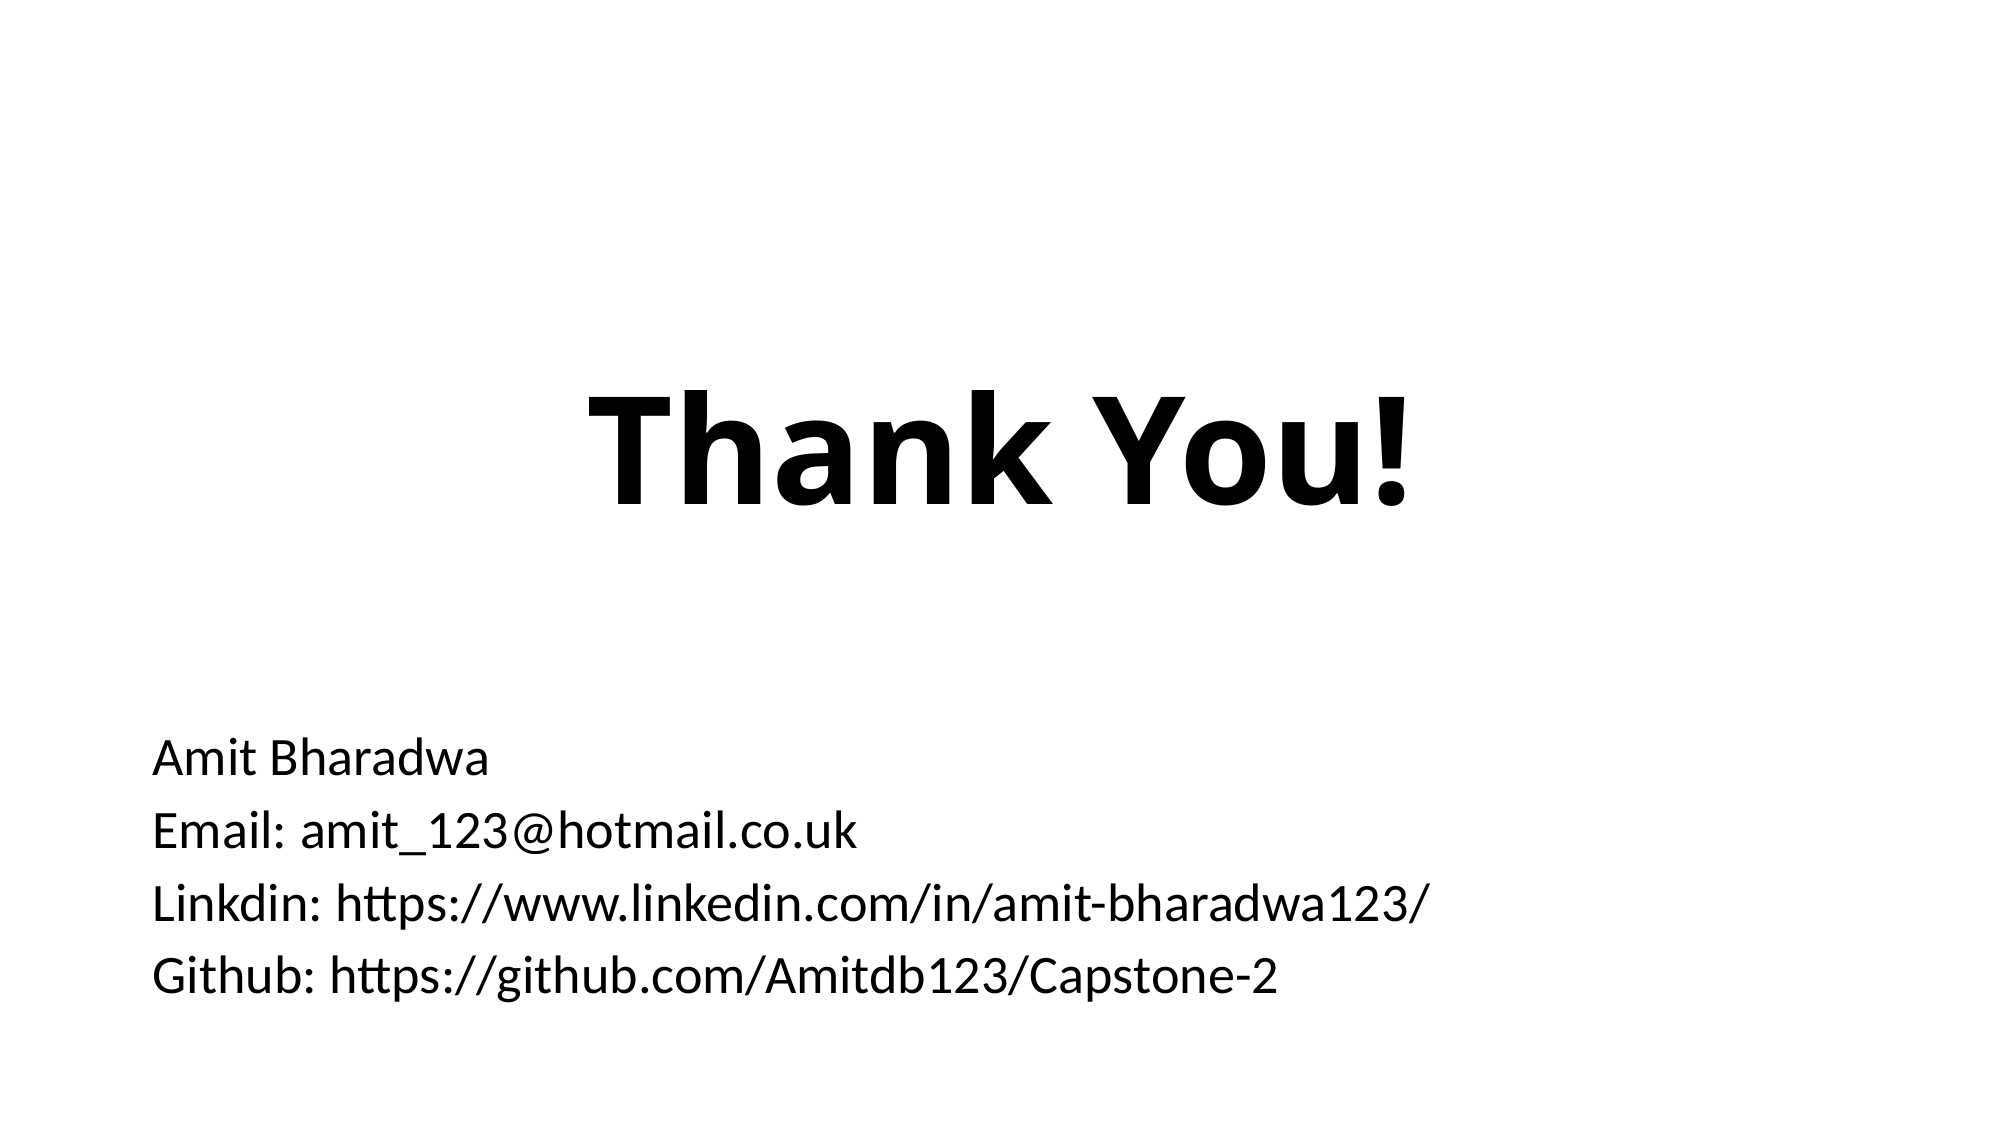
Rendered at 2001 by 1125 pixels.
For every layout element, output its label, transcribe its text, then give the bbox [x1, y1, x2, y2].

title Thank You! [137, 346, 1863, 565]
list Amit Bharadwa Email: amit_123@hotmail.co.uk Linkdin: https://www.linkedin.com/in/amit-bharadwa123/ Github: https://github.com/Amitdb123/Capstone-2 [137, 726, 1863, 1014]
